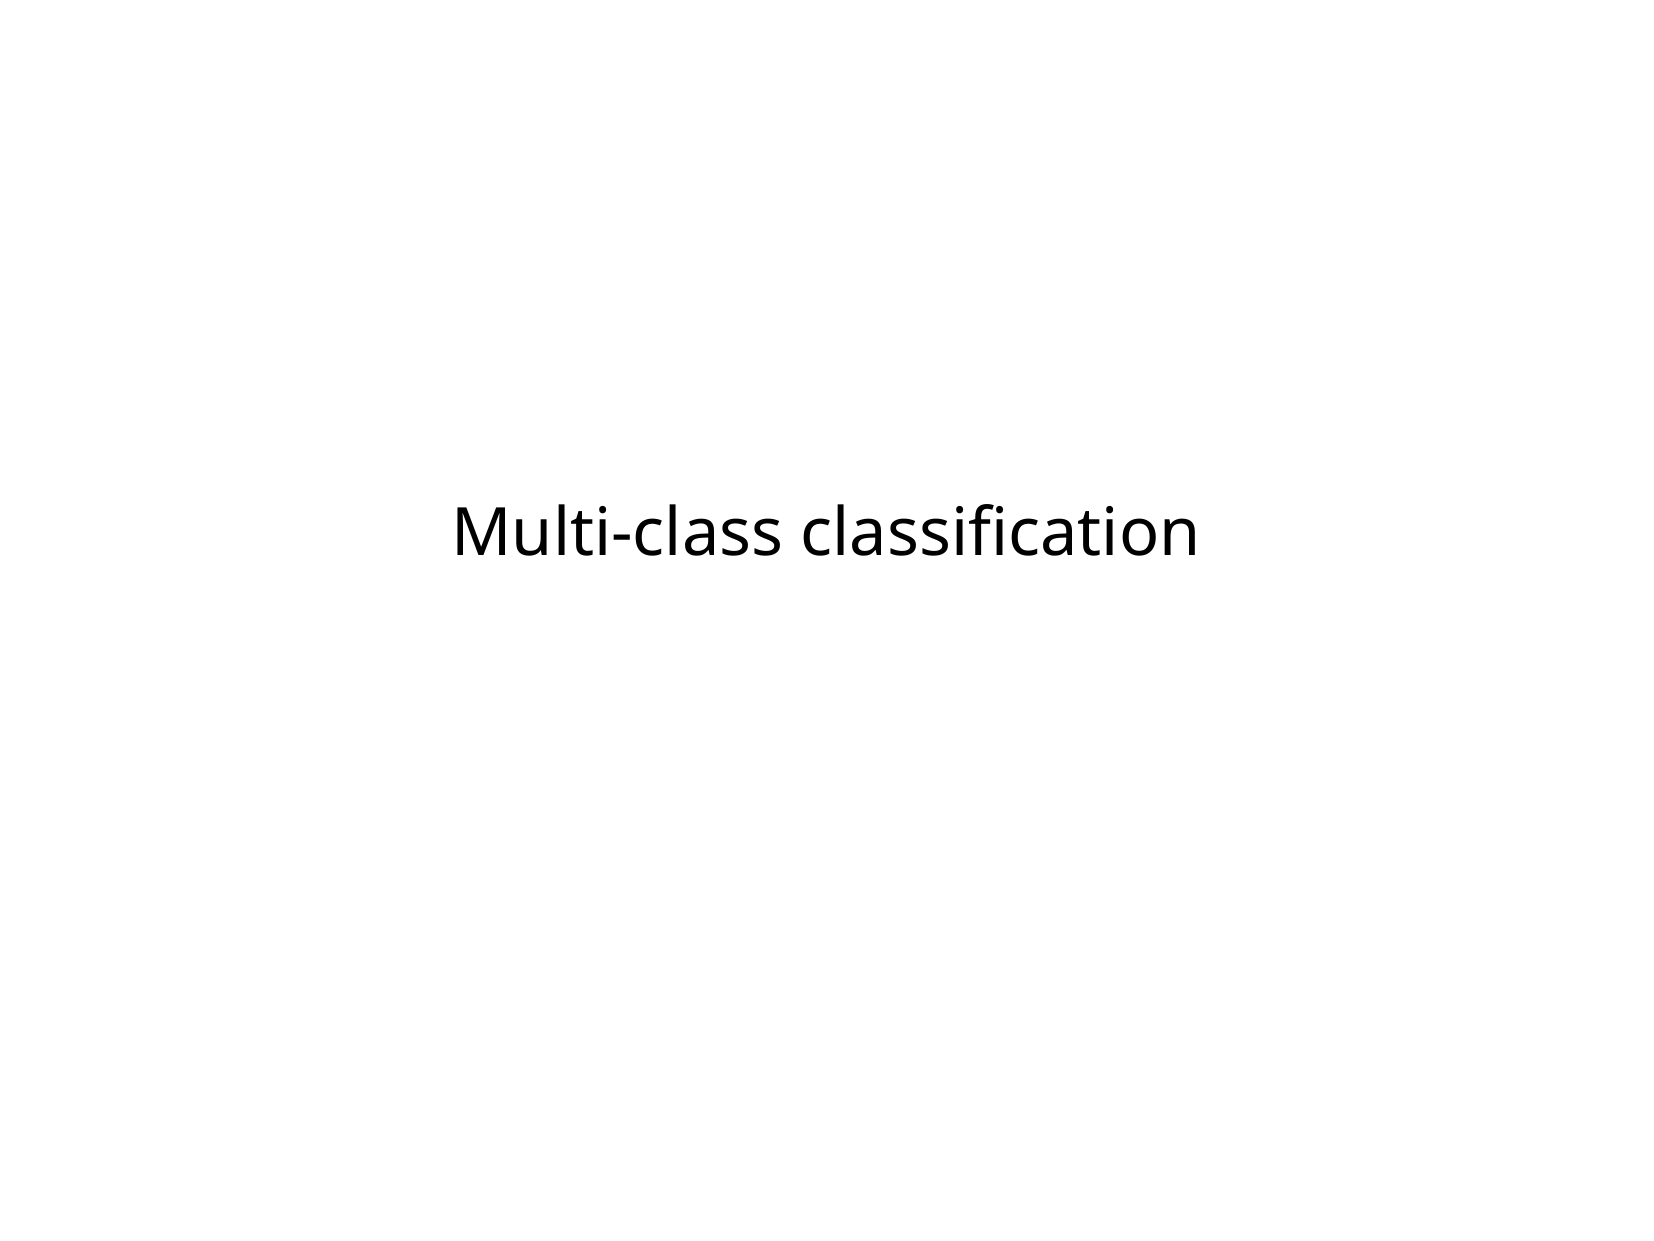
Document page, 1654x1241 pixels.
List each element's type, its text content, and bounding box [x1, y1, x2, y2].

subtitle Multi-class classification [82, 49, 1571, 1010]
